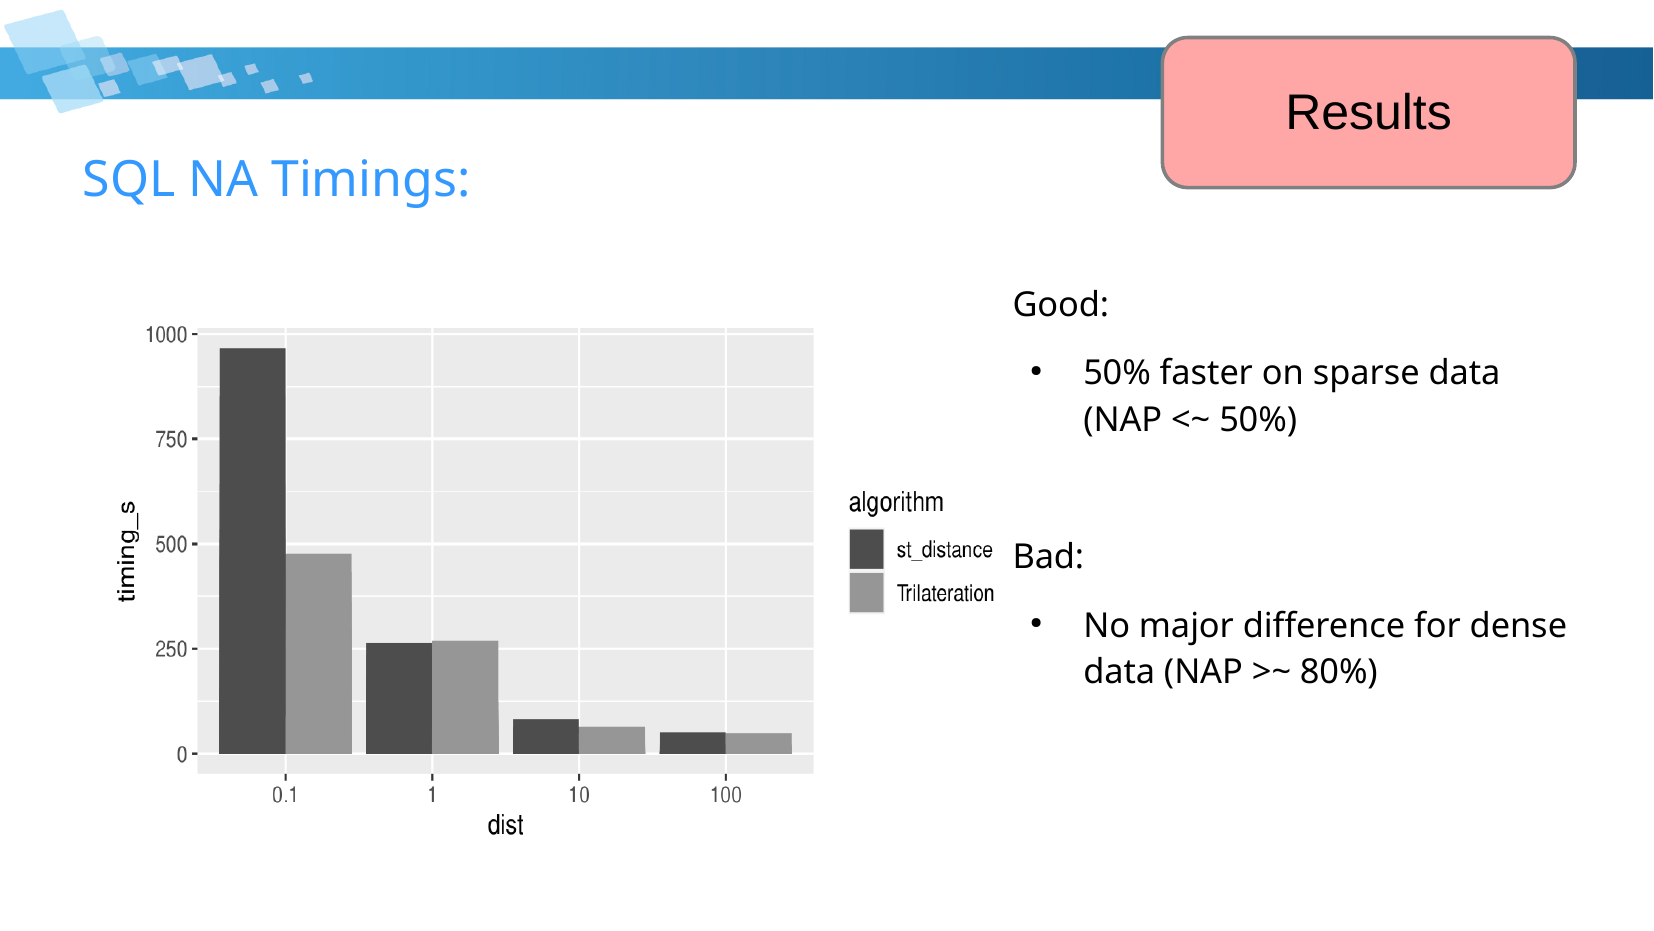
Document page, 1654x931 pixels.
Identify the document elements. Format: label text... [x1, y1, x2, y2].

picture [0, 0, 1653, 929]
list Good: 50% faster on sparse data (NAP <~ 50%) Bad: No major difference for dense data (NAP >~ 80%) [1012, 279, 1572, 820]
title SQL NA Timings: [82, 99, 1571, 255]
text_box Results [1162, 37, 1576, 188]
